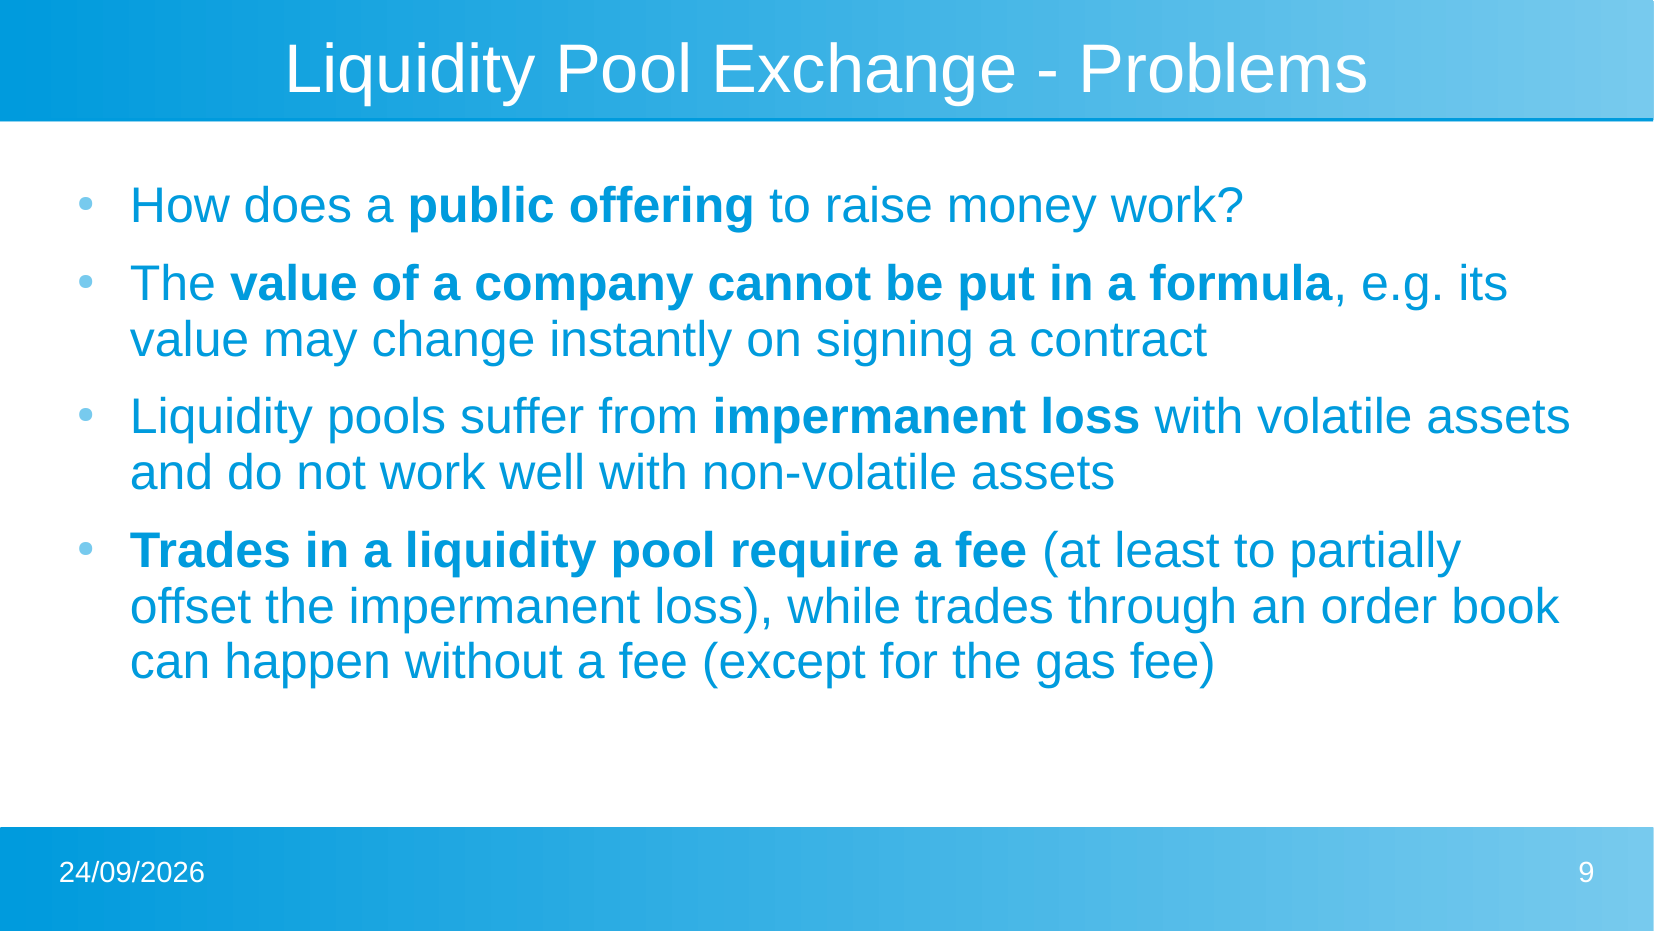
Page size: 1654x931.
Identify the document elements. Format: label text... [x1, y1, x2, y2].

list How does a public offering to raise money work? The value of a company cannot be put in a formula, e.g. its value may change instantly on signing a contract Liquidity pools suffer from impermanent loss with volatile assets and do not work well with non-volatile assets Trades in a liquidity pool require a fee (at least to partially offset the impermanent loss), while trades through an order book can happen without a fee (except for the gas fee) [59, 177, 1595, 768]
title Liquidity Pool Exchange - Problems [59, 29, 1595, 108]
